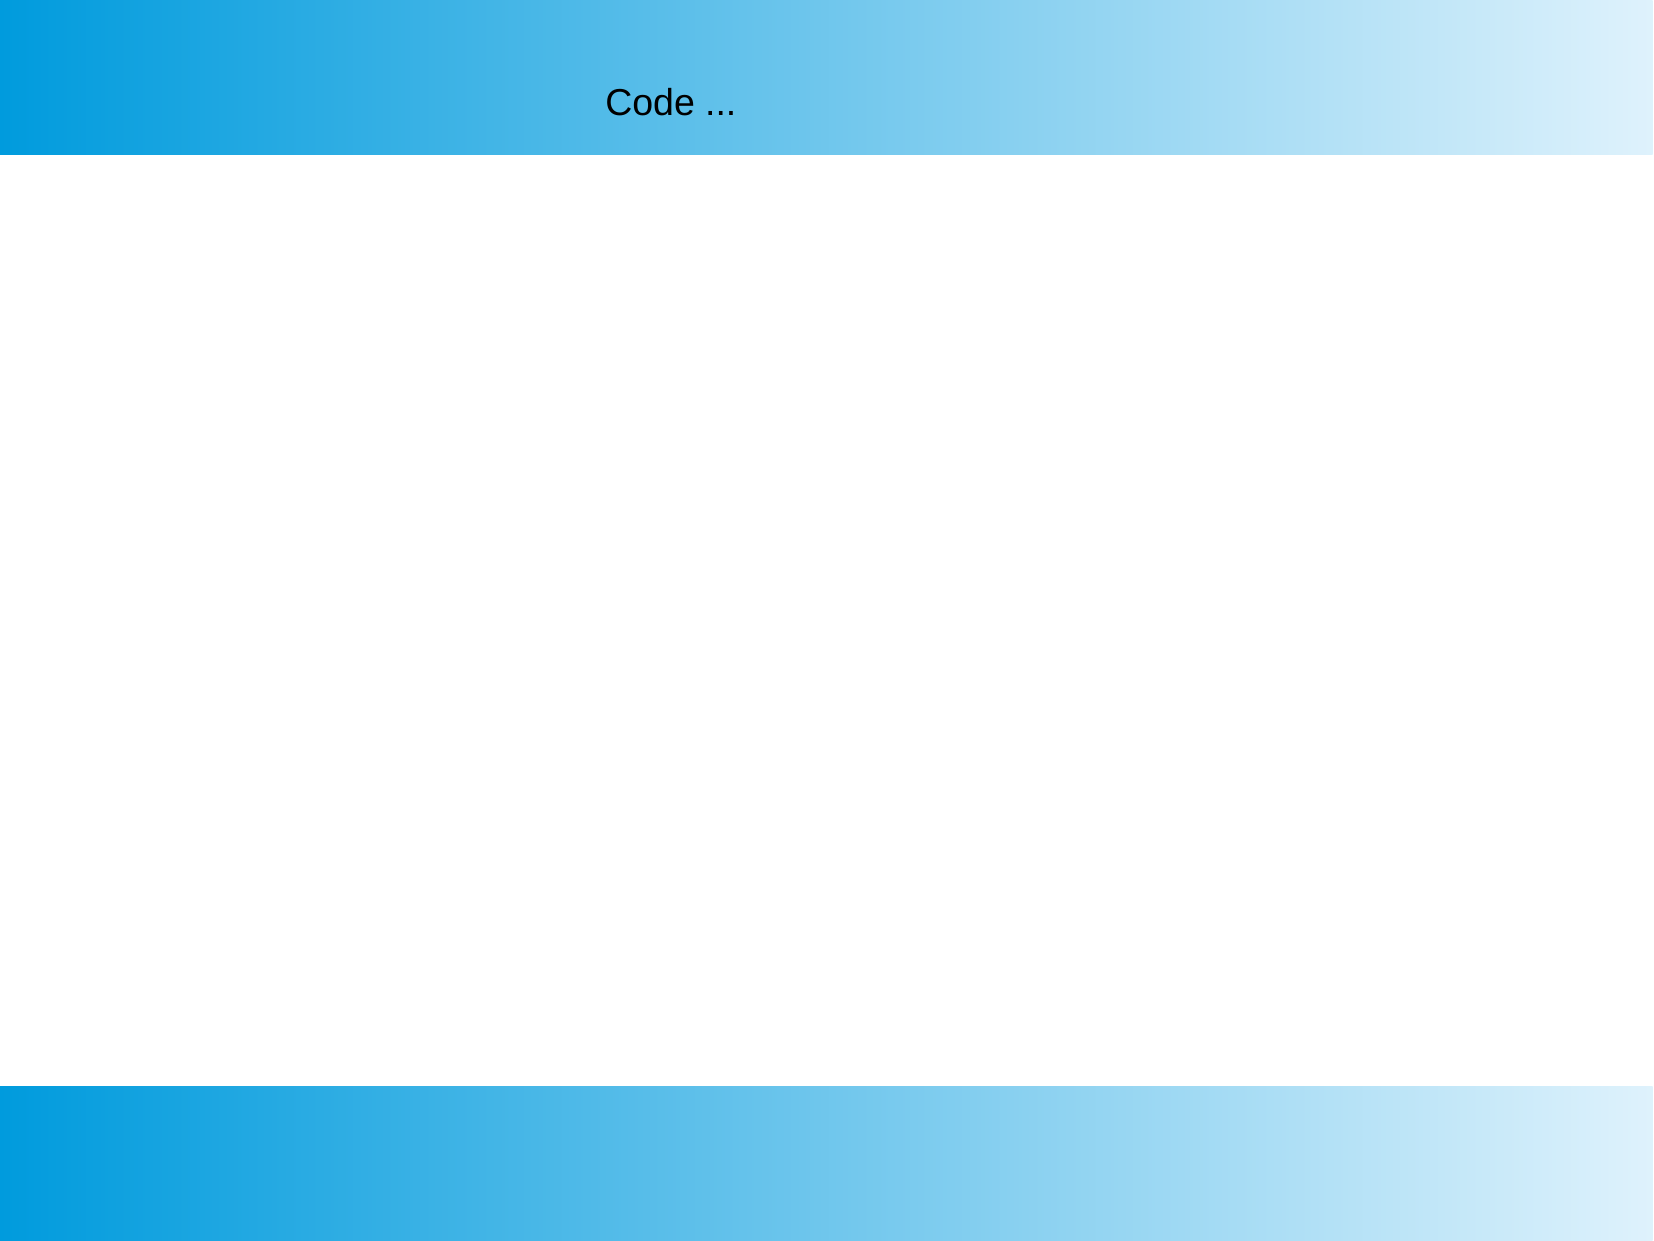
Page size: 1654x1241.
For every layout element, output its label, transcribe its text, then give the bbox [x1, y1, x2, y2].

text_box Code ... [590, 70, 752, 131]
